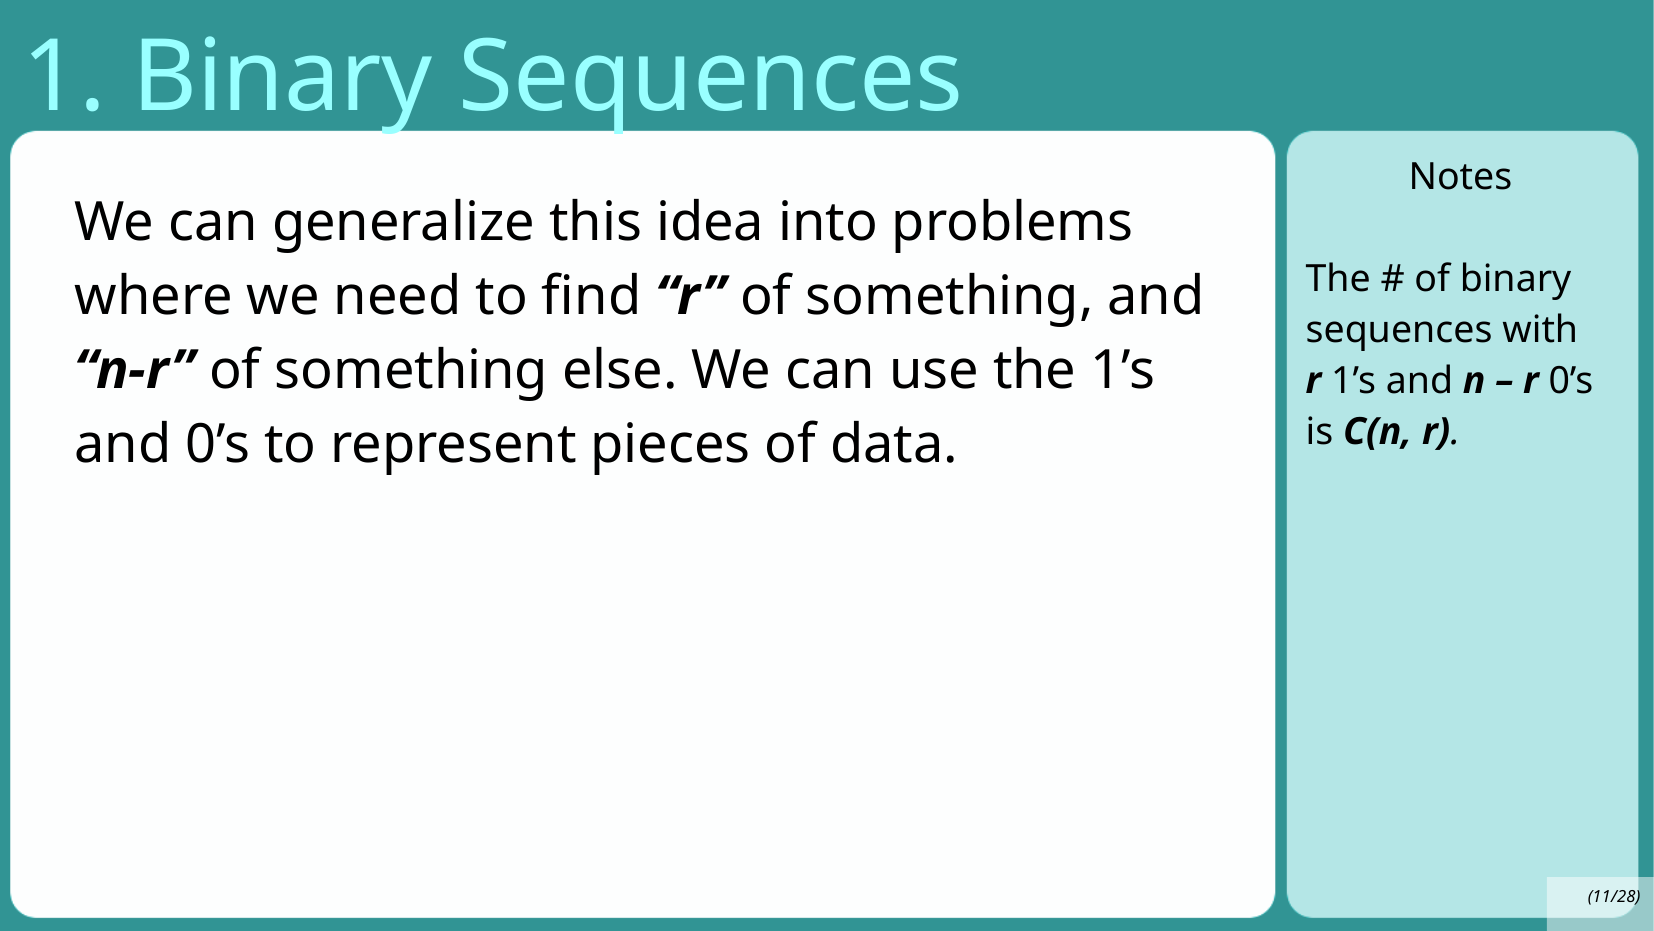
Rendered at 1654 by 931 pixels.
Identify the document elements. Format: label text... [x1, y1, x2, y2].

text_box We can generalize this idea into problems where we need to find “r” of something, and “n-r” of something else. We can use the 1’s and 0’s to represent pieces of data. [74, 182, 1244, 595]
picture [0, 0, 1654, 931]
text_box Notes The # of binary sequences with r 1’s and n – r 0’s is C(n, r). [1290, 141, 1631, 661]
title 1. Binary Sequences [22, 13, 1511, 130]
text_box (<number>/28) [1546, 877, 1654, 931]
